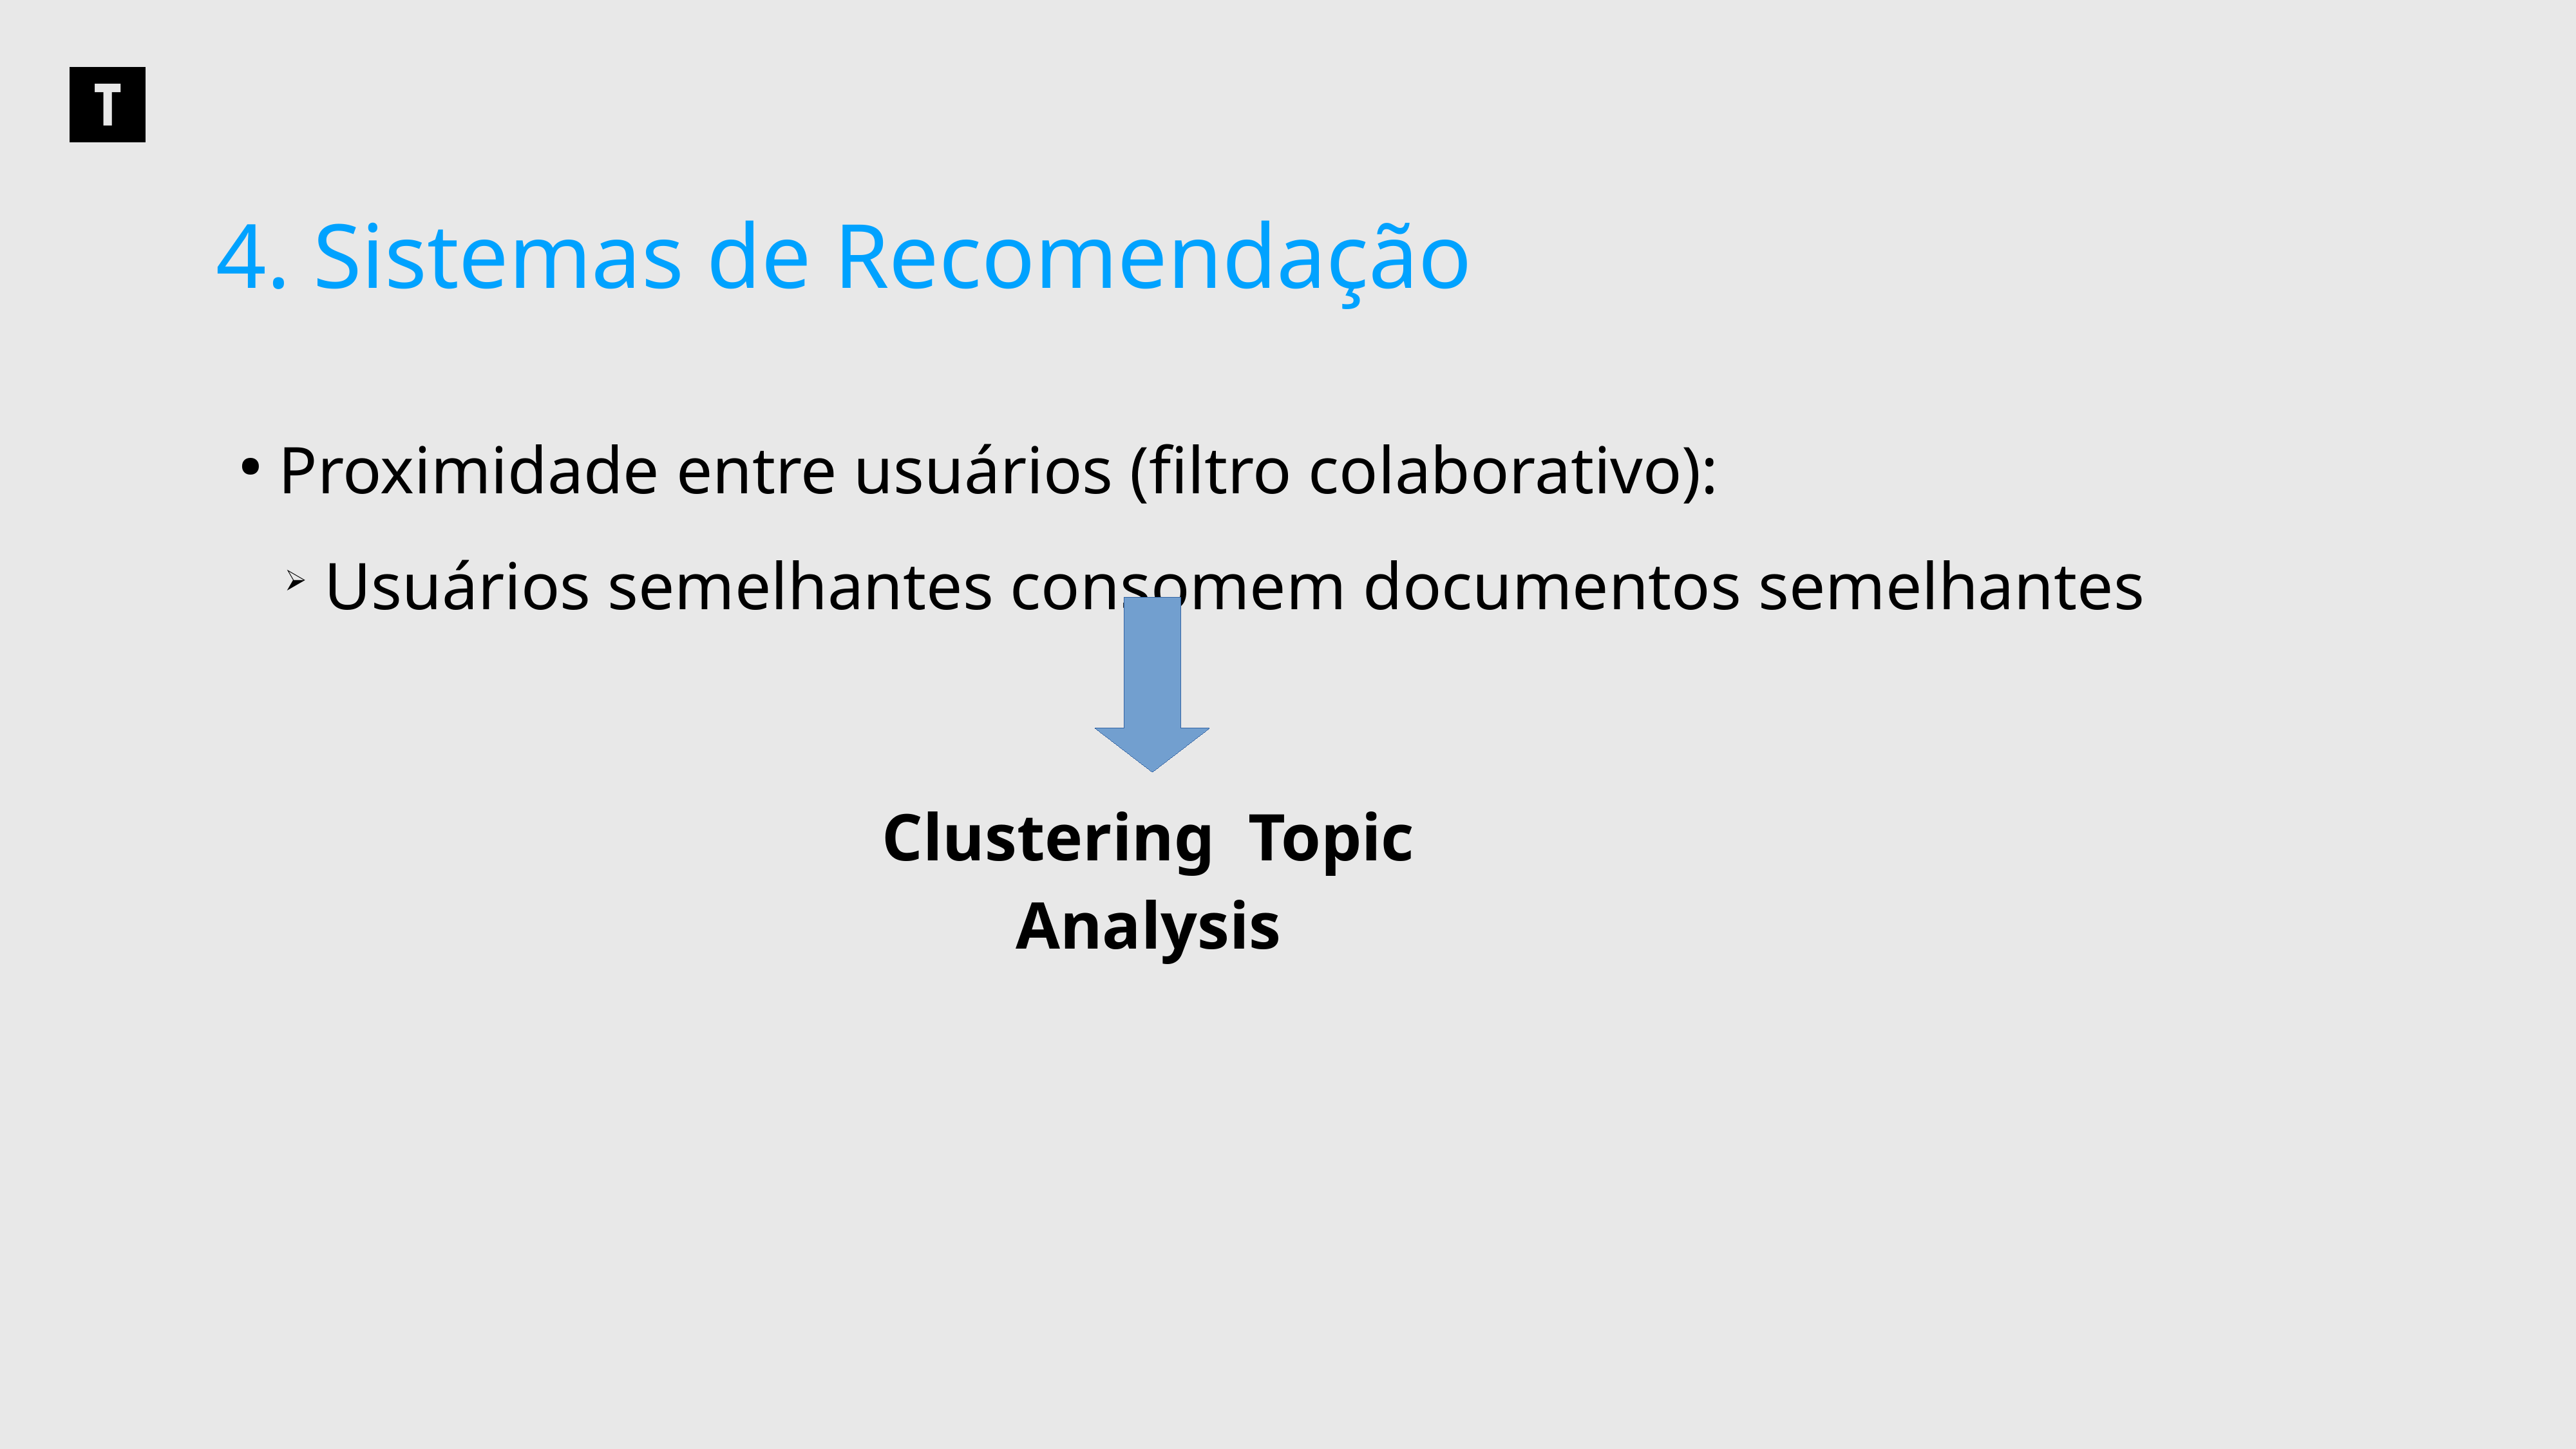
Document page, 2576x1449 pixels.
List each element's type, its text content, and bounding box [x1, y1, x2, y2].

text_box Clustering Topic Analysis [867, 787, 1430, 947]
text_box Proximidade entre usuários (filtro colaborativo): Usuários semelhantes consomem documentos semelhantes [211, 385, 2351, 589]
text_box 4. Sistemas de Recomendação [211, 194, 2267, 312]
picture [70, 67, 146, 142]
text_box [1095, 597, 1209, 772]
